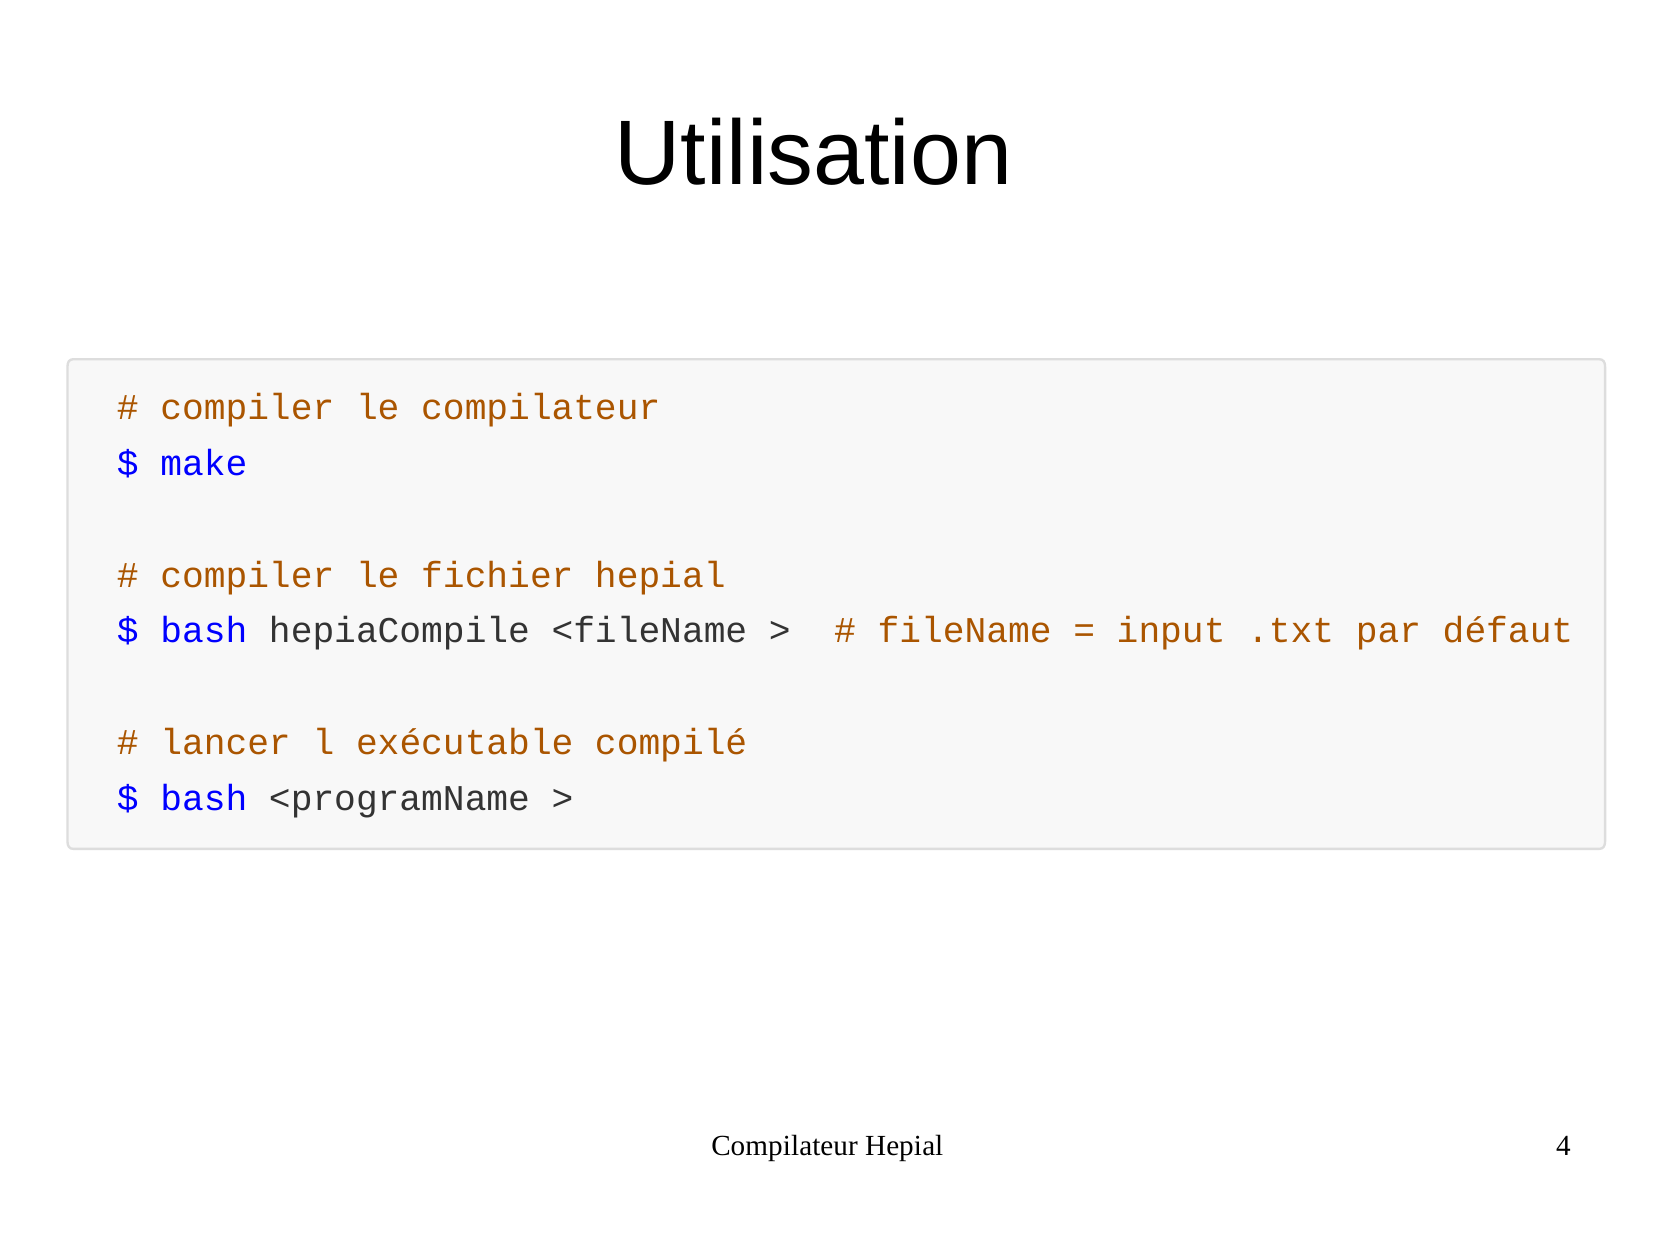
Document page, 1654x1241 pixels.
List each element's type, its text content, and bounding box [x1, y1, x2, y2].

picture [66, 357, 1607, 851]
title Utilisation [82, 49, 1571, 257]
